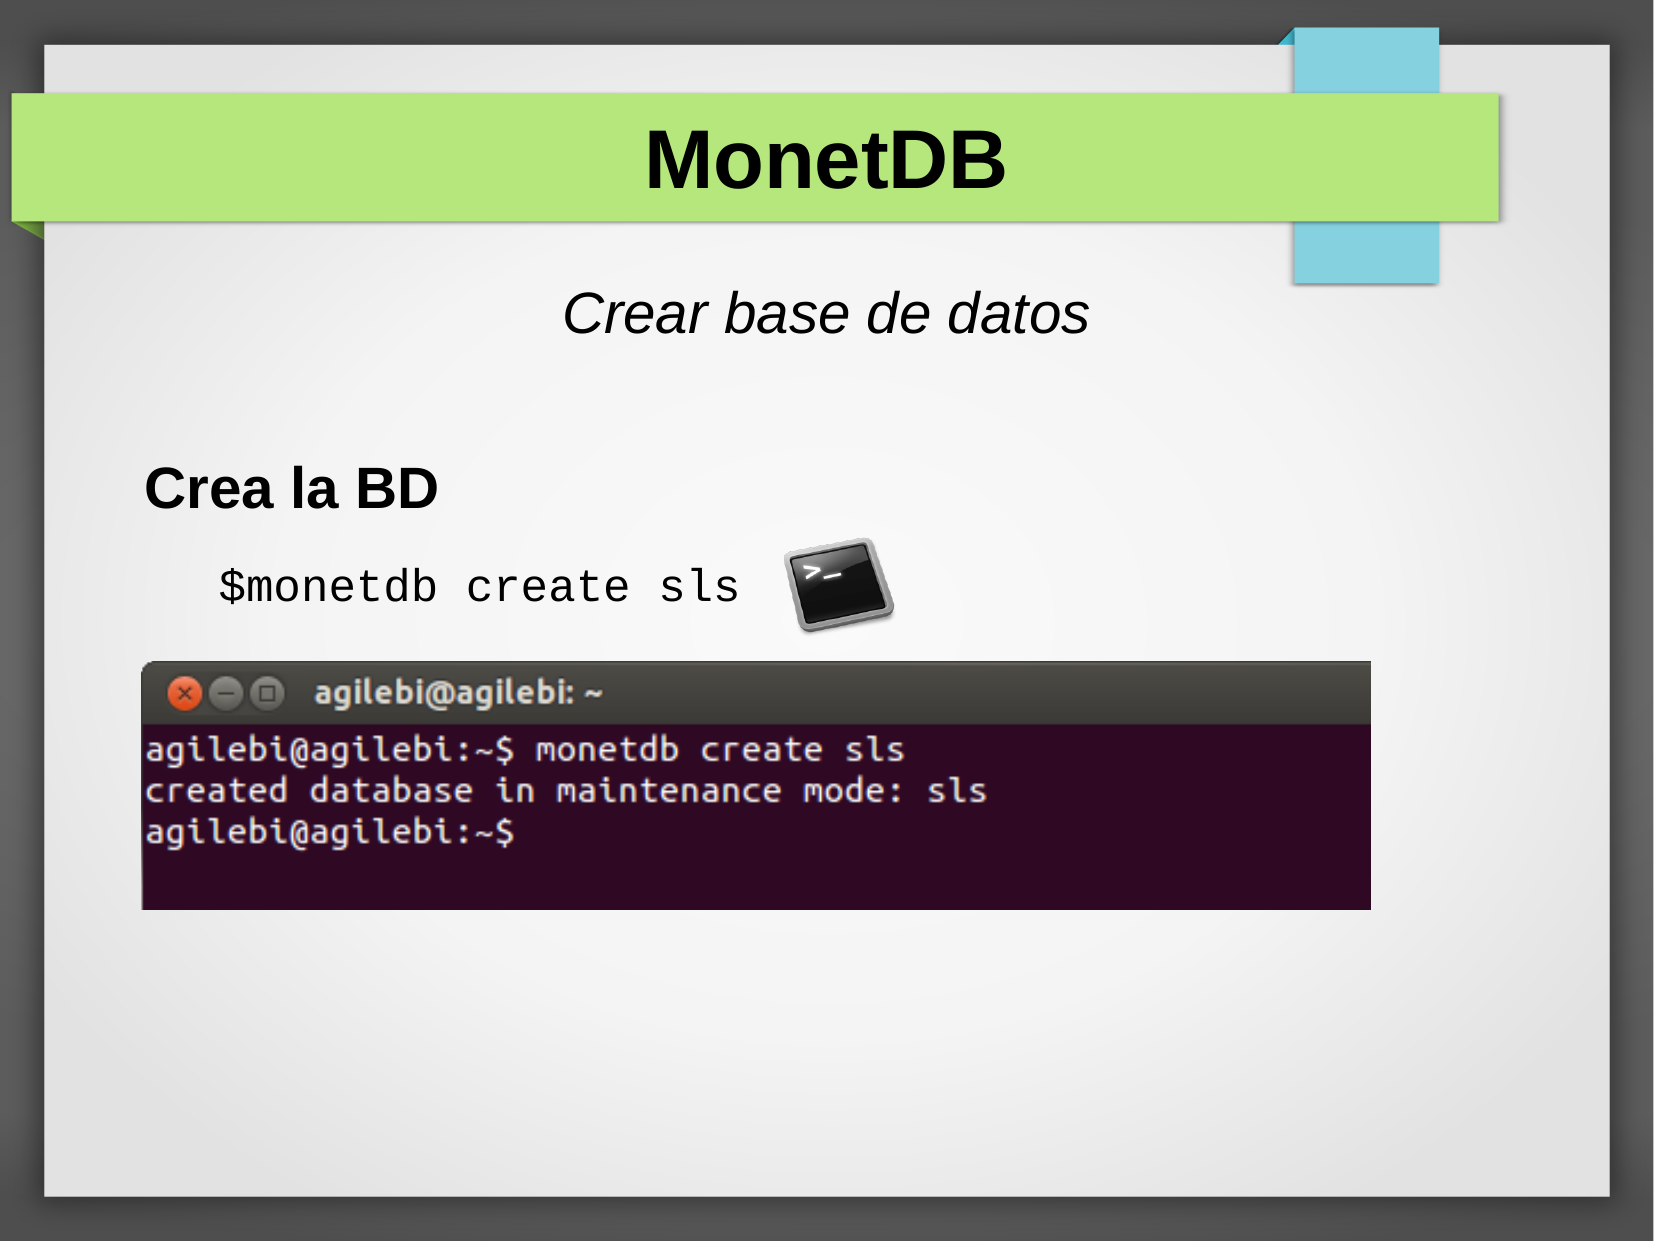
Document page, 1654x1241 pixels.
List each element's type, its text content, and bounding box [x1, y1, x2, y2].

title Crear base de datos [70, 259, 1583, 367]
title MonetDB [70, 106, 1583, 213]
text_box Crea la BD $monetdb create sls [129, 448, 1465, 623]
picture [0, 0, 1654, 1241]
